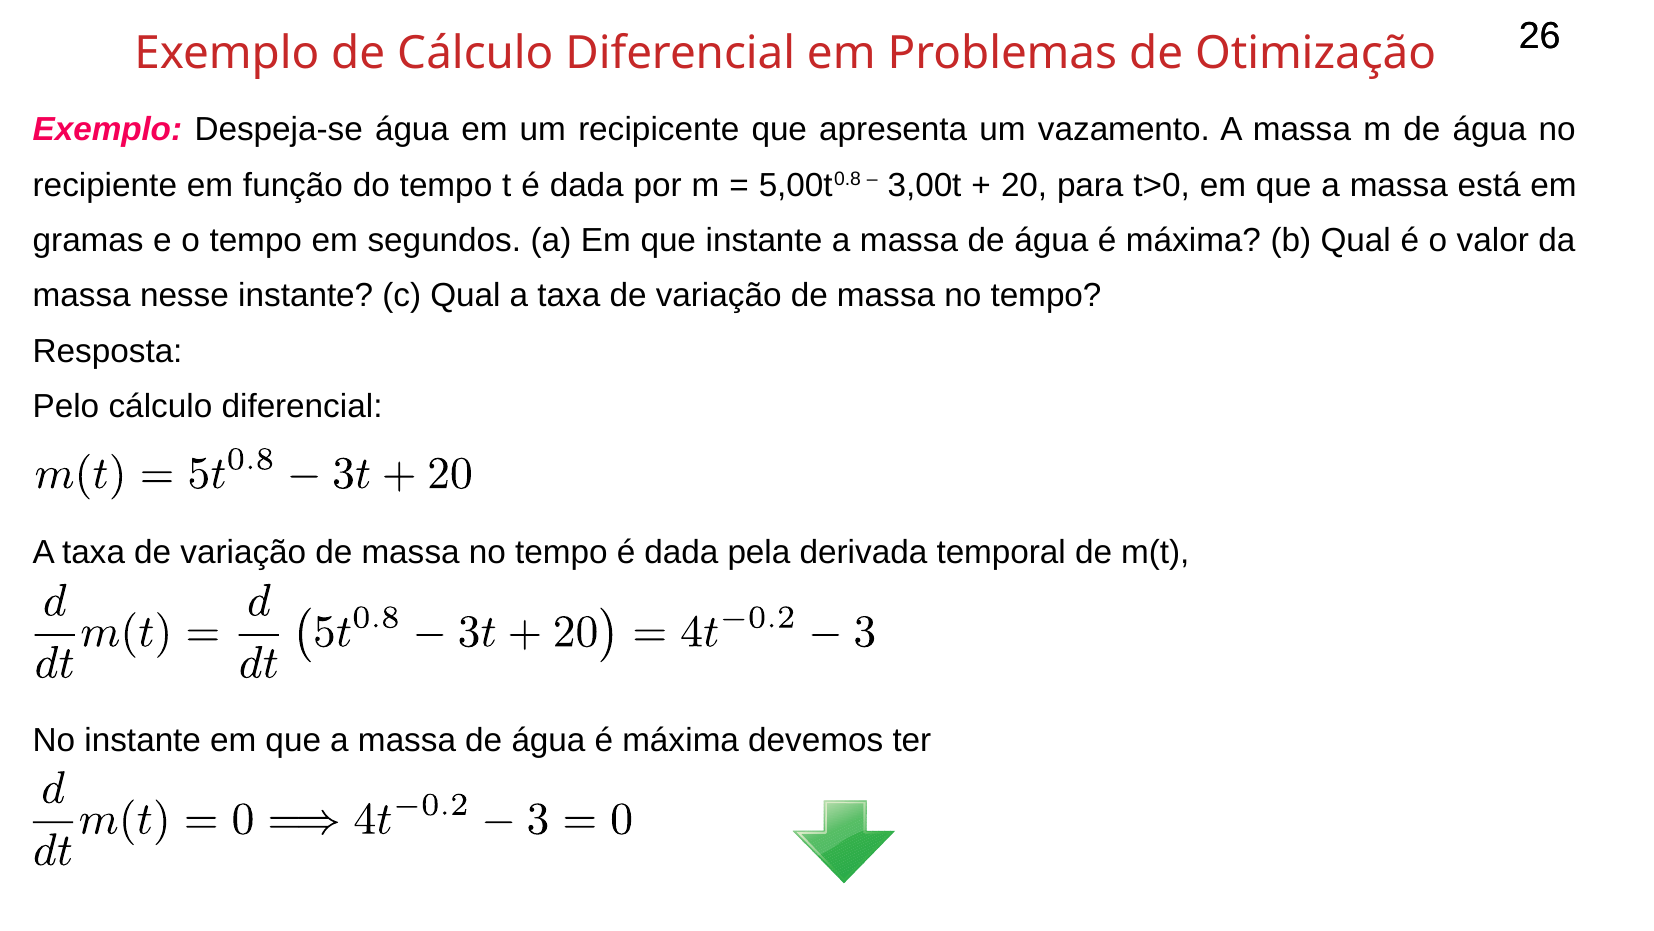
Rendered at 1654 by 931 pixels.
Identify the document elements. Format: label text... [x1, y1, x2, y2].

picture [32, 771, 632, 866]
text_box Exemplo de Cálculo Diferencial em Problemas de Otimização [119, 0, 1487, 87]
text_box Exemplo: Despeja-se água em um recipicente que apresenta um vazamento. A massa m de água no recipiente em função do tempo t é dada por m = 5,00t0.8 – 3,00t + 20, para t>0, em que a massa está em gramas e o tempo em segundos. (a) Em que instante a massa de água é máxima? (b) Qual é o valor da massa nesse instante? (c) Qual a taxa de variação de massa no tempo? Resposta: Pelo cálculo diferencial: A taxa de variação de massa no tempo é dada pela derivada temporal de m(t), No instante em que a massa de água é máxima devemos ter [17, 84, 1631, 767]
text_box <number> [1504, 6, 1654, 77]
picture [784, 791, 909, 899]
picture [32, 582, 876, 680]
picture [32, 446, 473, 502]
